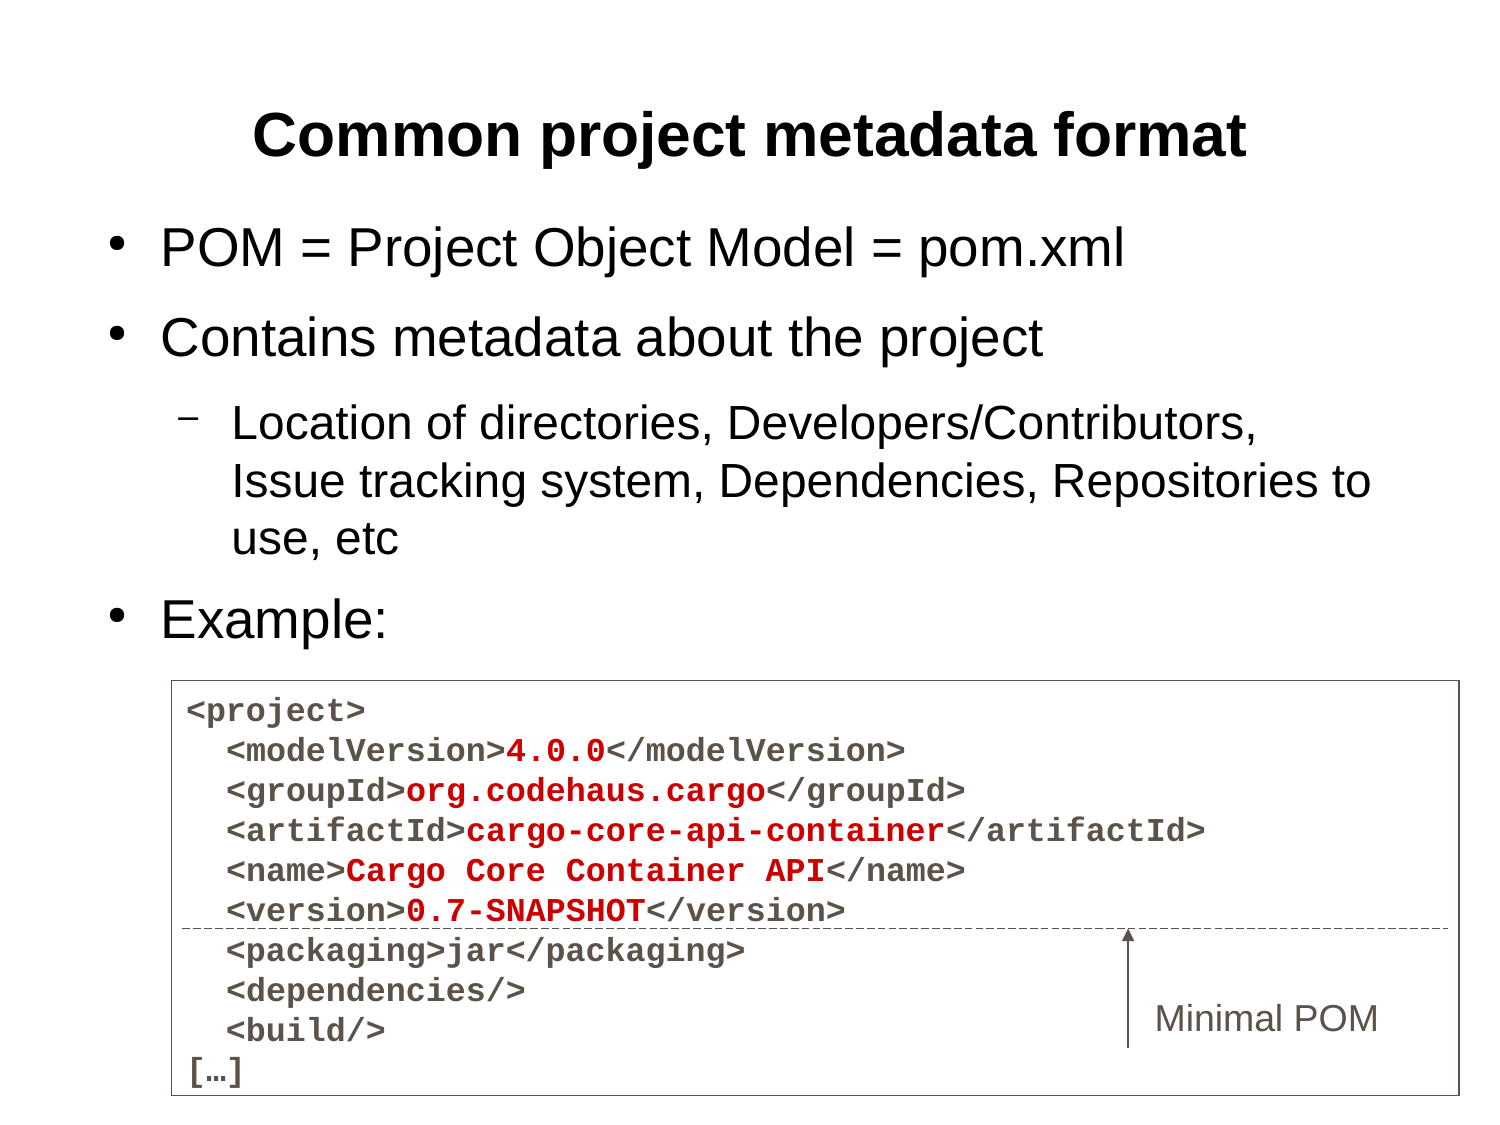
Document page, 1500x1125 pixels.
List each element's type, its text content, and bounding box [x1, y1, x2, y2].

list POM = Project Object Model = pom.xml Contains metadata about the project Location of directories, Developers/Contributors, Issue tracking system, Dependencies, Repositories to use, etc Example: [75, 204, 1395, 1075]
text_box <project> <modelVersion>4.0.0</modelVersion> <groupId>org.codehaus.cargo</groupId> <artifactId>cargo-core-api-container</artifactId> <name>Cargo Core Container API</name> <version>0.7-SNAPSHOT</version> <packaging>jar</packaging> <dependencies/> <build/> […] [171, 680, 1459, 1096]
title Common project metadata format [75, 44, 1425, 177]
text_box Minimal POM [1139, 986, 1400, 1048]
